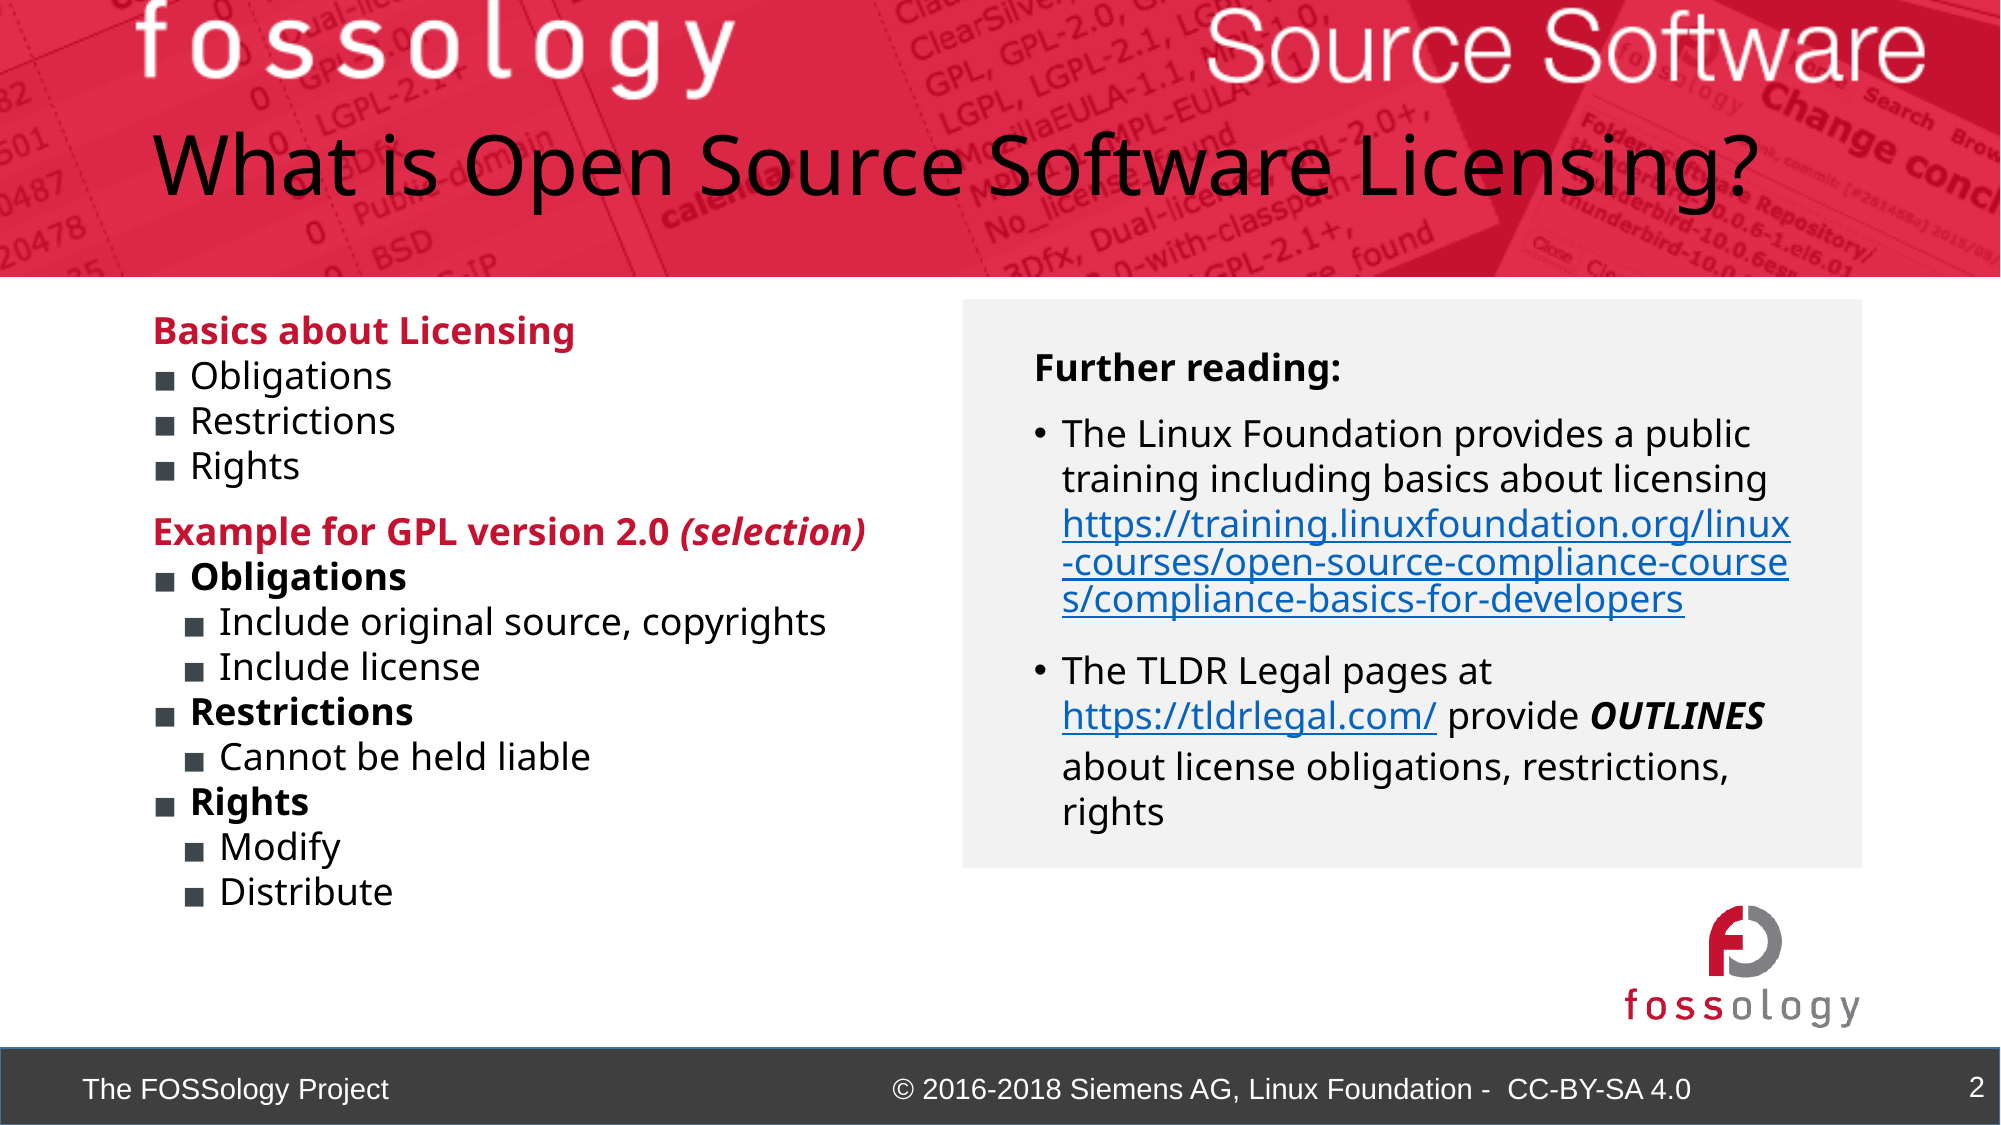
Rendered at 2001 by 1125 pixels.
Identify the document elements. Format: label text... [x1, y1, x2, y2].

text_box Further reading: The Linux Foundation provides a public training including basics about licensing https://training.linuxfoundation.org/linux-courses/open-source-compliance-courses/compliance-basics-for-developers The TLDR Legal pages at https://tldrlegal.com/ provide OUTLINES about license obligations, restrictions, rights [1018, 341, 1806, 869]
picture [0, 0, 2001, 277]
text_box What is Open Source Software Licensing? [137, 59, 1863, 277]
text_box Basics about Licensing Obligations Restrictions Rights Example for GPL version 2.0 (selection) Obligations Include original source, copyrights Include license Restrictions Cannot be held liable Rights Modify Distribute [137, 299, 988, 1013]
picture [1621, 901, 1863, 1031]
text_box [962, 299, 1863, 869]
